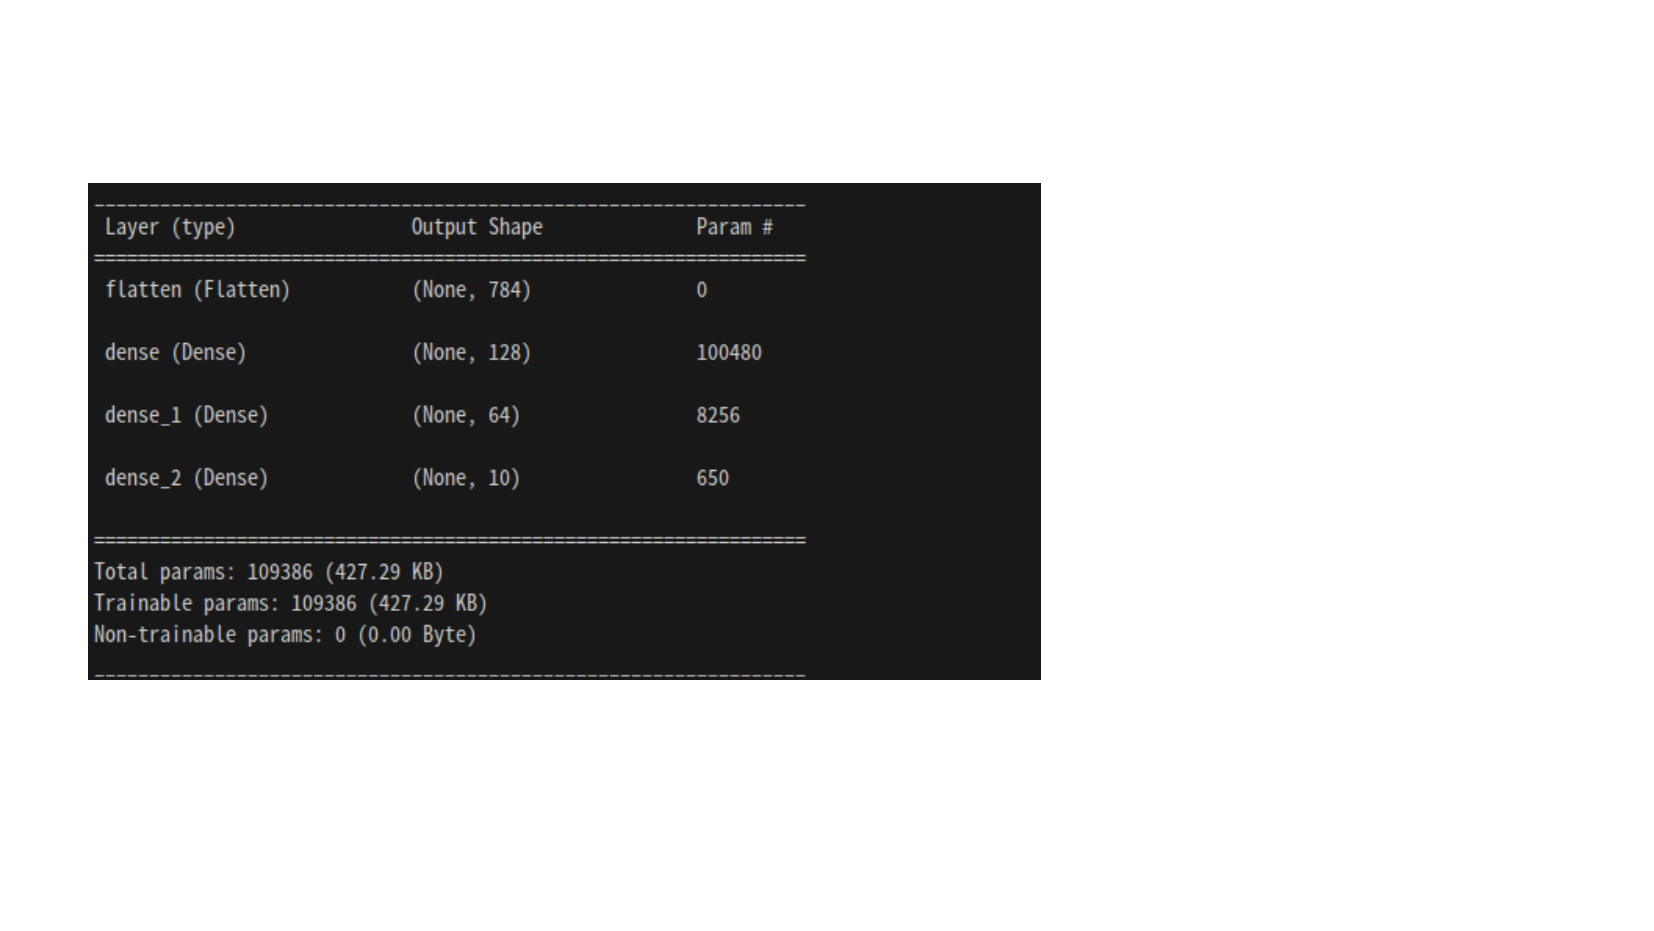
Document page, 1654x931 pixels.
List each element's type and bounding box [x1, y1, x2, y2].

picture [88, 183, 1041, 680]
